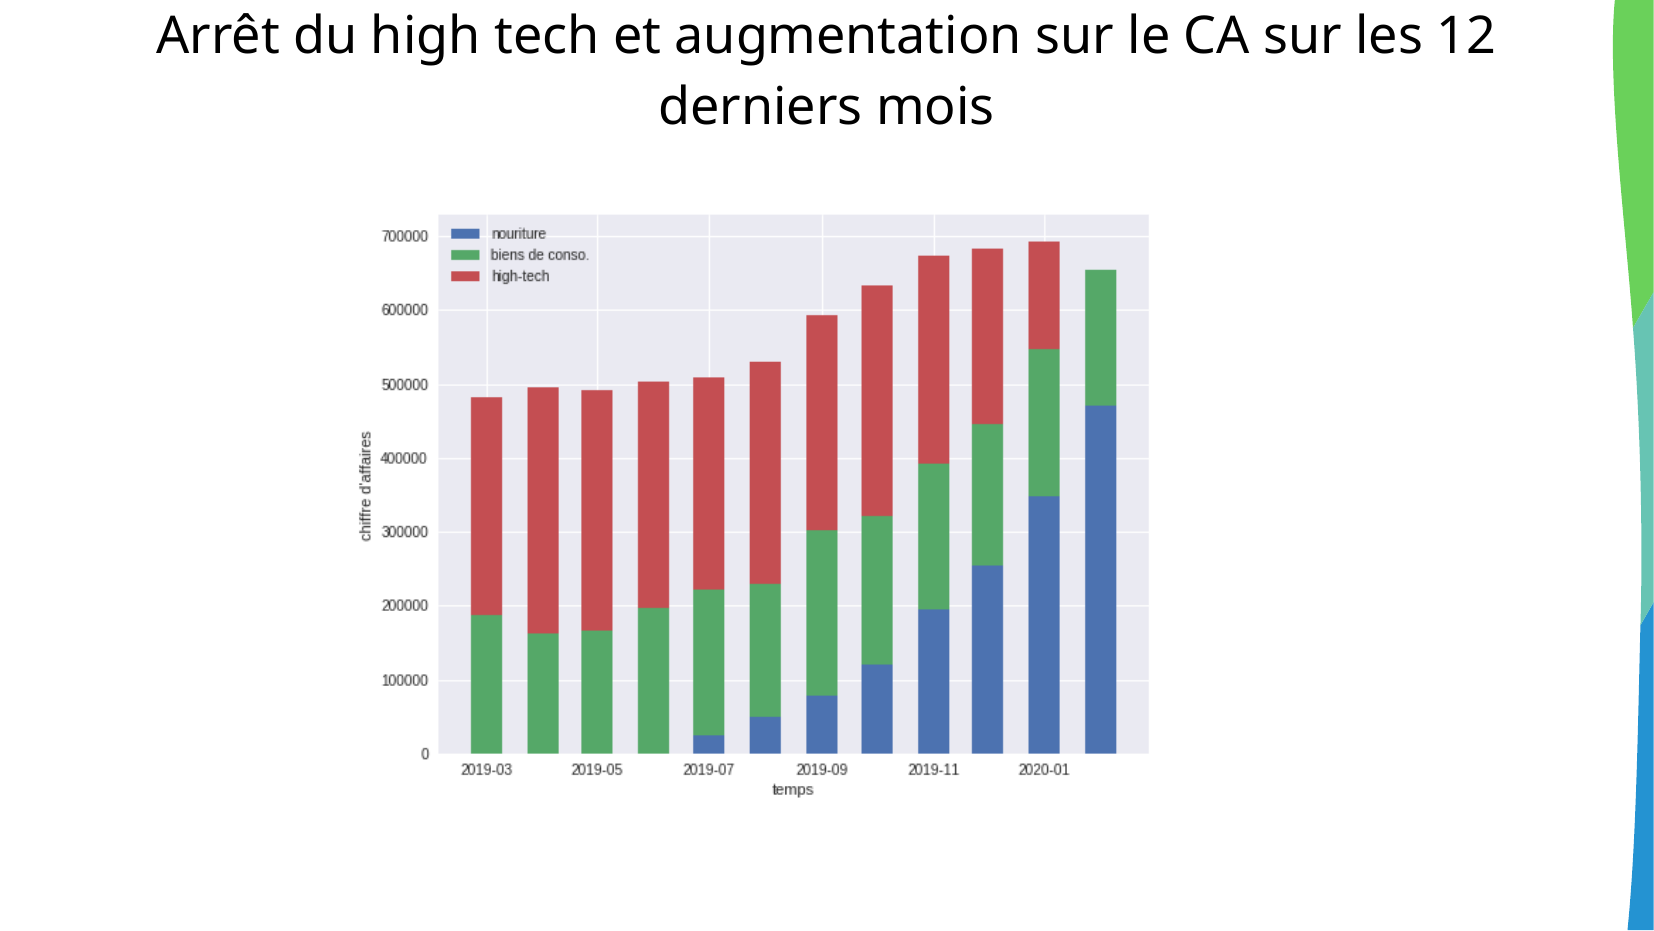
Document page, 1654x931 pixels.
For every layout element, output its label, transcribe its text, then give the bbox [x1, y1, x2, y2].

picture [324, 130, 1241, 843]
title Arrêt du high tech et augmentation sur le CA sur les 12 derniers mois [59, 0, 1595, 140]
